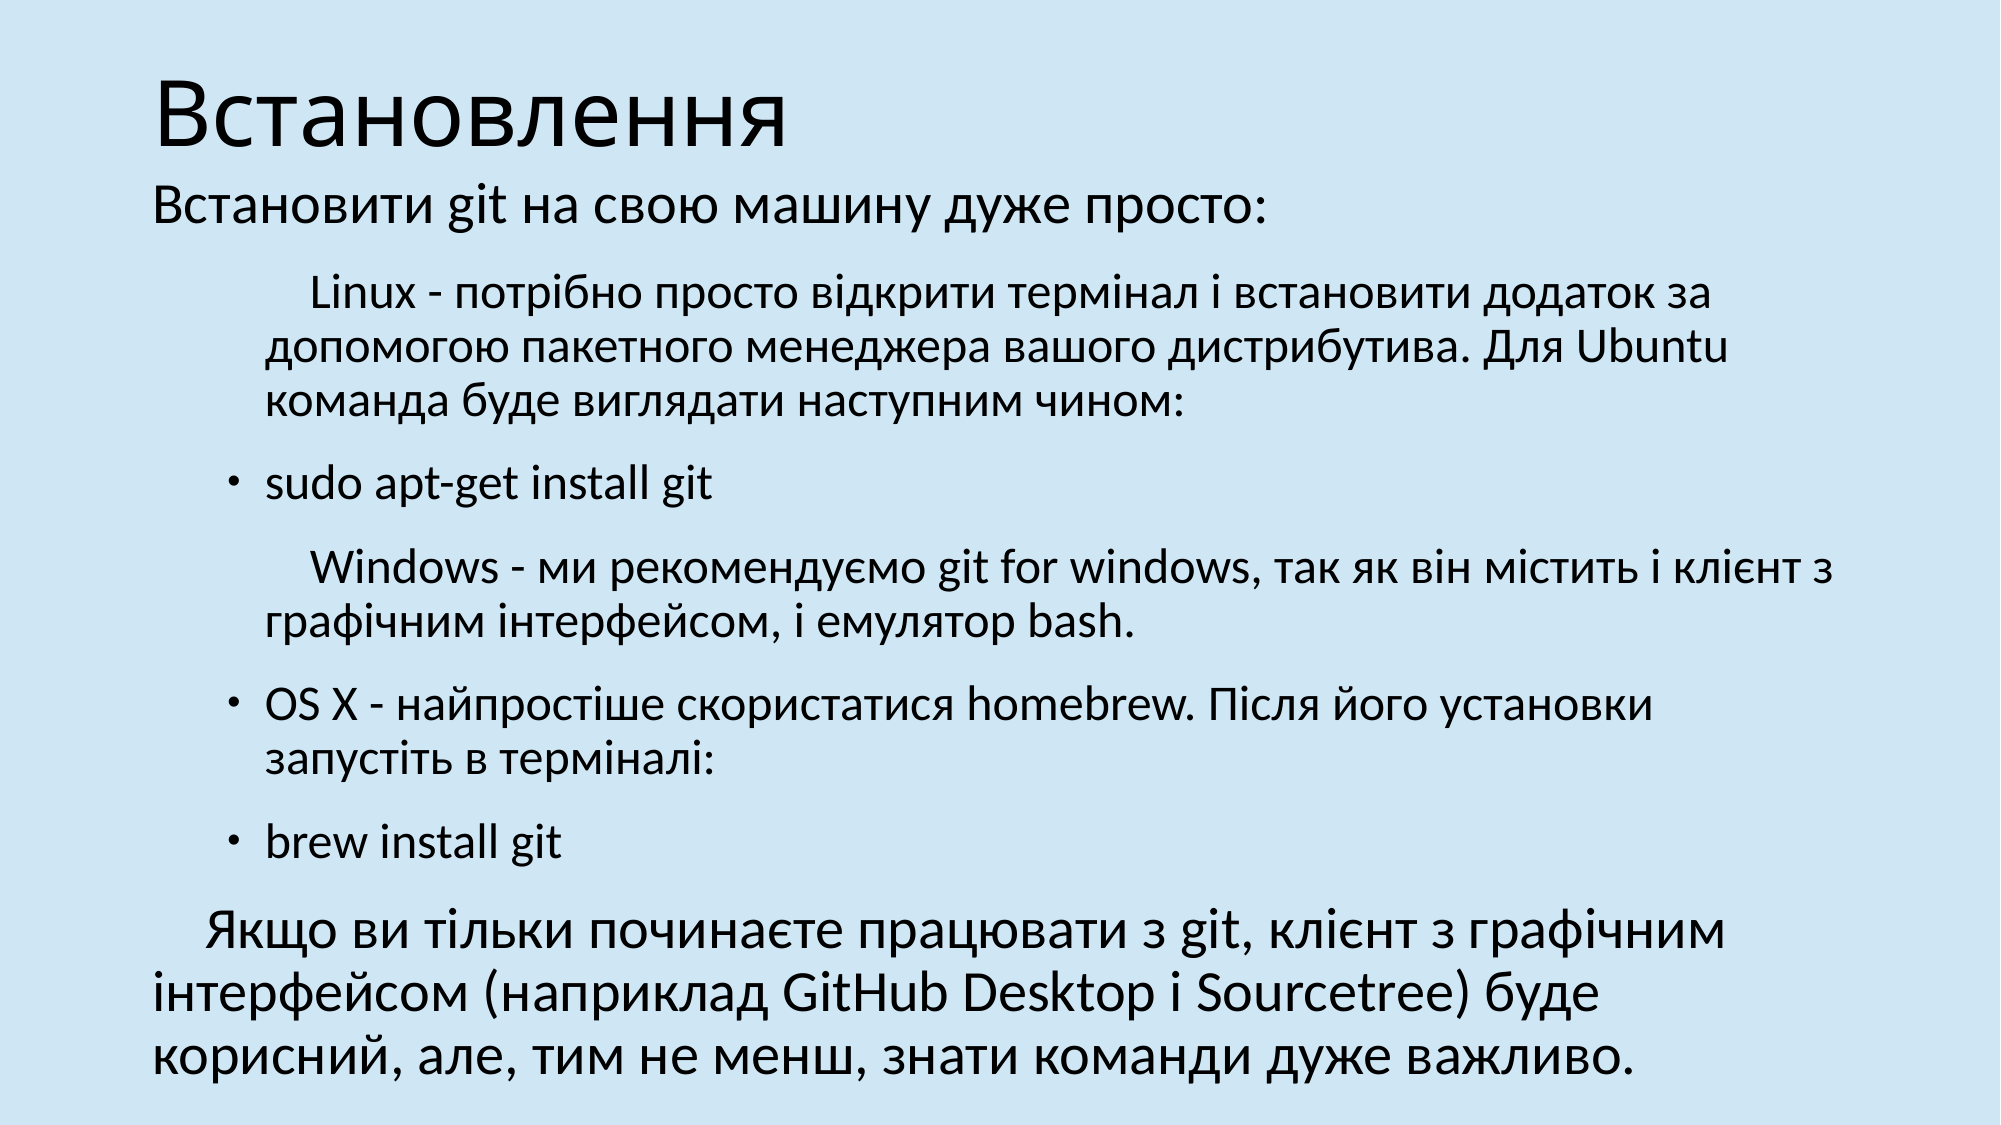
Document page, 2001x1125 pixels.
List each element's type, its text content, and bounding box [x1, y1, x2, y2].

title Встановлення [137, 59, 1863, 165]
list Встановити git на свою машину дуже просто: Linux - потрібно просто відкрити термінал і встановити додаток за допомогою пакетного менеджера вашого дистрибутива. Для Ubuntu команда буде виглядати наступним чином: sudo apt-get install git Windows - ми рекомендуємо git for windows, так як він містить і клієнт з графічним інтерфейсом, і емулятор bash. OS X - найпростіше скористатися homebrew. Після його установки запустіть в терміналі: brew install git Якщо ви тільки починаєте працювати з git, клієнт з графічним інтерфейсом (наприклад GitHub Desktop і Sourcetree) буде корисний, але, тим не менш, знати команди дуже важливо. [137, 165, 1863, 1125]
